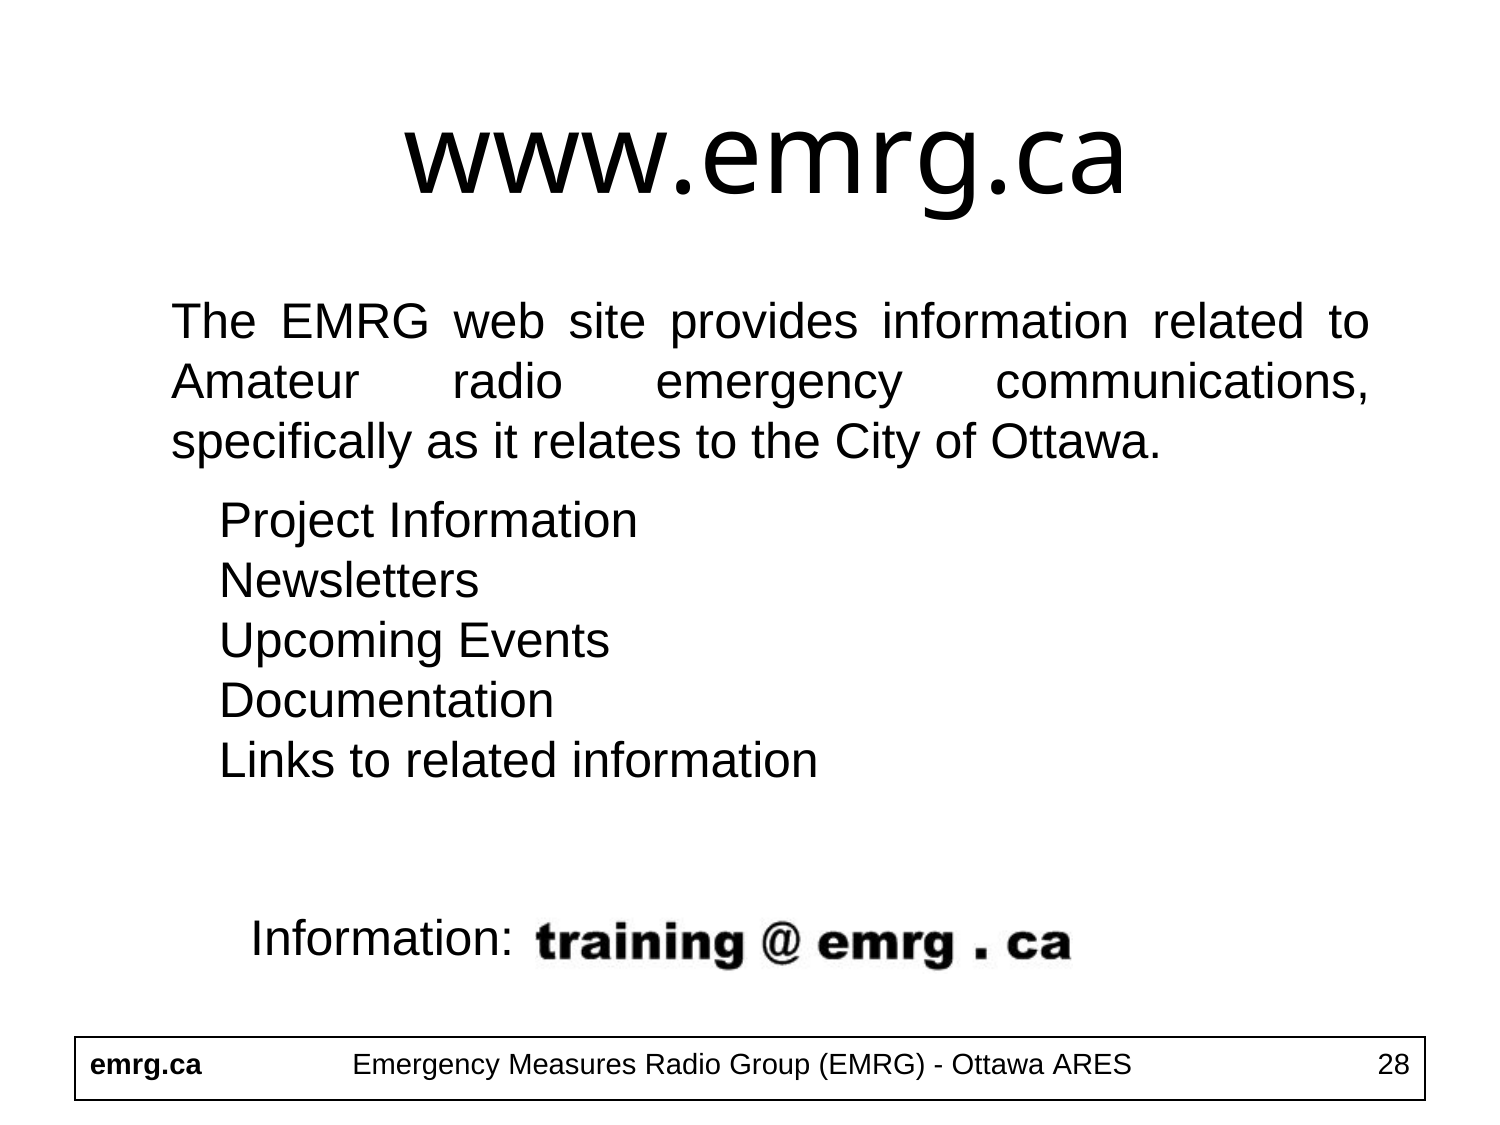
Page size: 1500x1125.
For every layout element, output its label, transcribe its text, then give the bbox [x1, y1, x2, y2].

picture [535, 905, 1073, 974]
text_box Emergency Measures Radio Group (EMRG) - Ottawa ARES [247, 1037, 1238, 1103]
text_box The EMRG web site provides information related to Amateur radio emergency communications, specifically as it relates to the City of Ottawa. Project Information Newsletters Upcoming Events Documentation Links to related information [156, 281, 1386, 796]
text_box <number> [1246, 1037, 1426, 1103]
text_box Information: [235, 898, 569, 974]
text_box www.emrg.ca [389, 73, 1147, 225]
